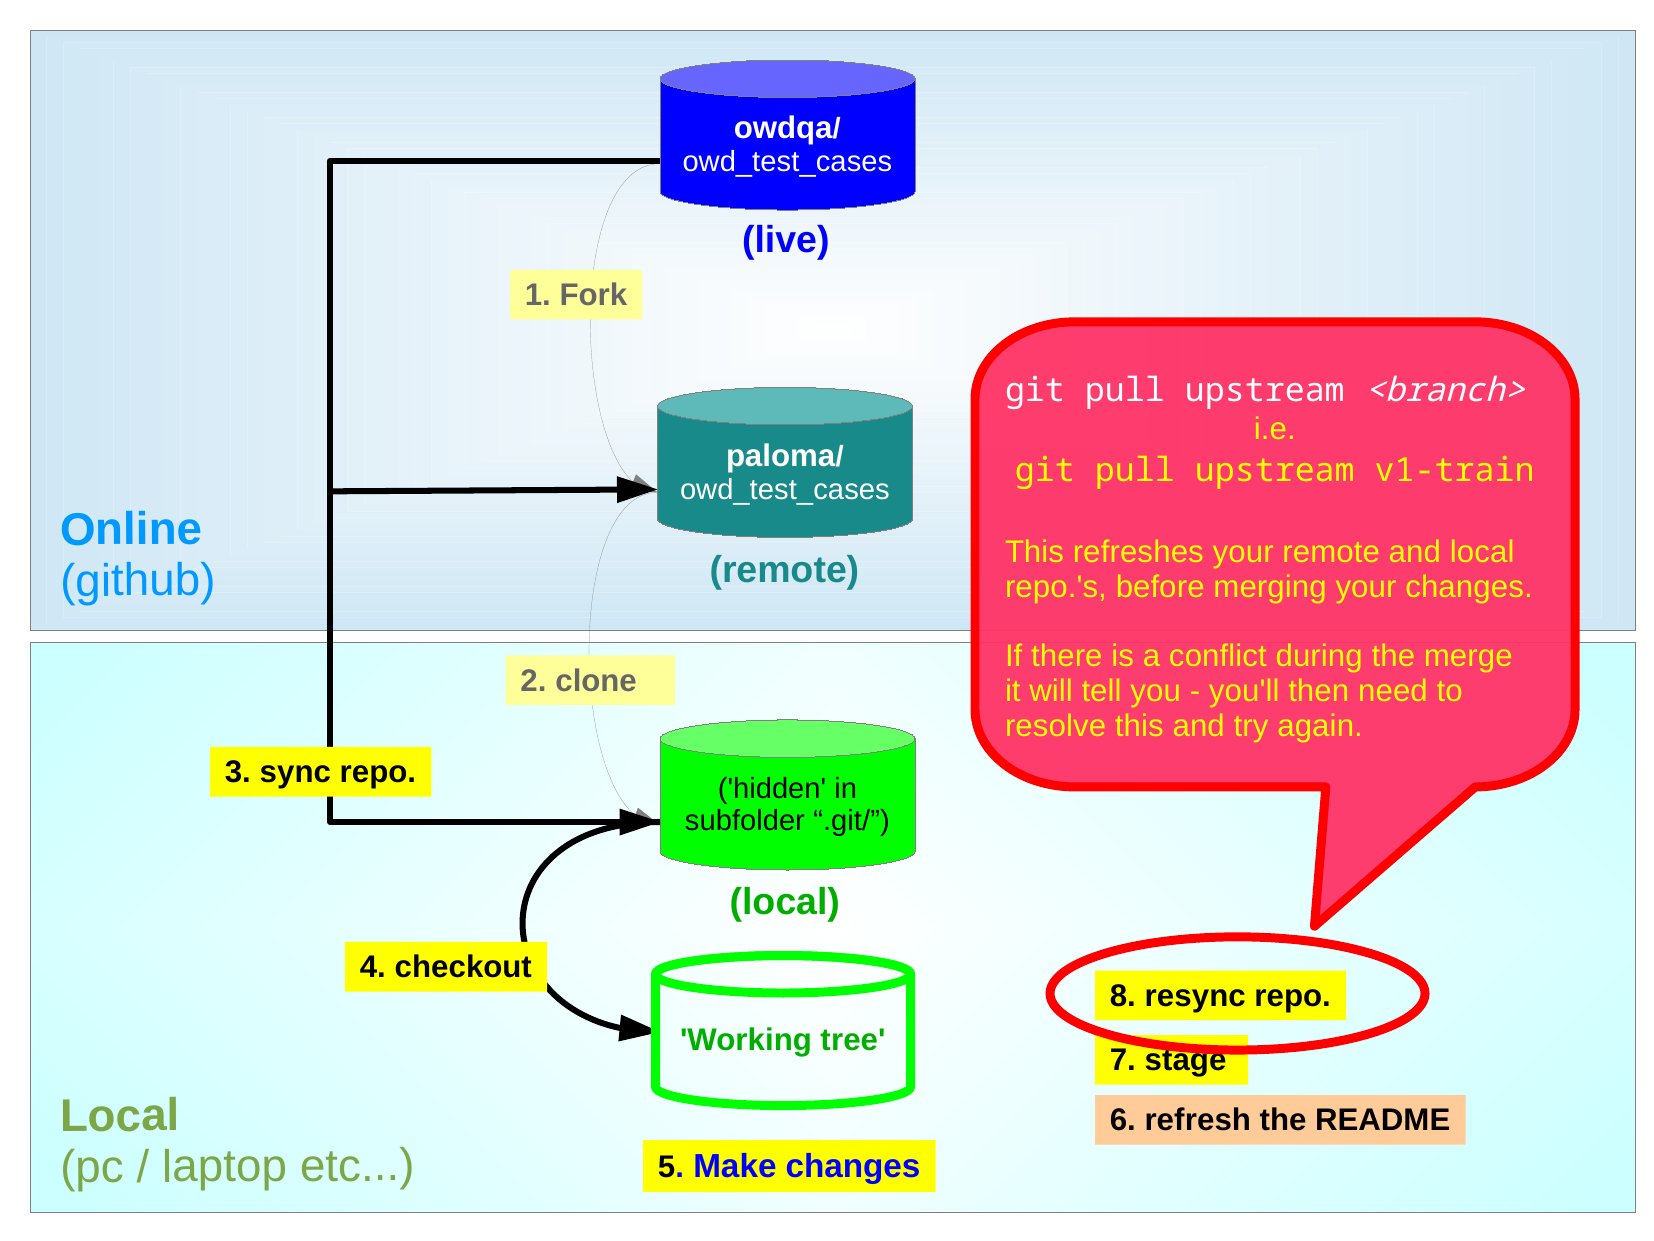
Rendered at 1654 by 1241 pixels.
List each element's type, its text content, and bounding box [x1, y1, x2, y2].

text_box 1. Fork [510, 269, 643, 320]
text_box git pull upstream <branch> i.e. git pull upstream v1-train This refreshes your remote and local repo.'s, before merging your changes. If there is a conflict during the merge it will tell you - you'll then need to resolve this and try again. [975, 321, 1576, 927]
text_box 8. resync repo. [1095, 970, 1347, 1021]
text_box 'Working tree' [655, 976, 911, 1106]
text_box [30, 642, 1636, 1213]
text_box [333, 493, 635, 631]
text_box 6. refresh the README [1095, 1095, 1466, 1145]
text_box 5. Make changes [643, 1140, 936, 1192]
text_box paloma/ owd_test_cases [657, 408, 913, 538]
text_box [30, 30, 1636, 631]
text_box 4. checkout [345, 941, 548, 992]
text_box 3. sync repo. [210, 746, 432, 797]
text_box (remote) [694, 540, 875, 598]
text_box 7. stage [1095, 1036, 1249, 1085]
text_box Online (github) [45, 495, 231, 614]
text_box 7. stage [1134, 1035, 1249, 1045]
text_box 2. clone [505, 655, 676, 705]
text_box [333, 164, 649, 488]
text_box Local (pc / laptop etc...) [45, 1080, 430, 1200]
text_box (live) [727, 210, 845, 268]
text_box owdqa/ owd_test_cases [660, 79, 916, 210]
text_box ('hidden' in subfolder “.git/”) [660, 739, 916, 871]
text_box [333, 642, 629, 819]
text_box (local) [714, 873, 856, 930]
